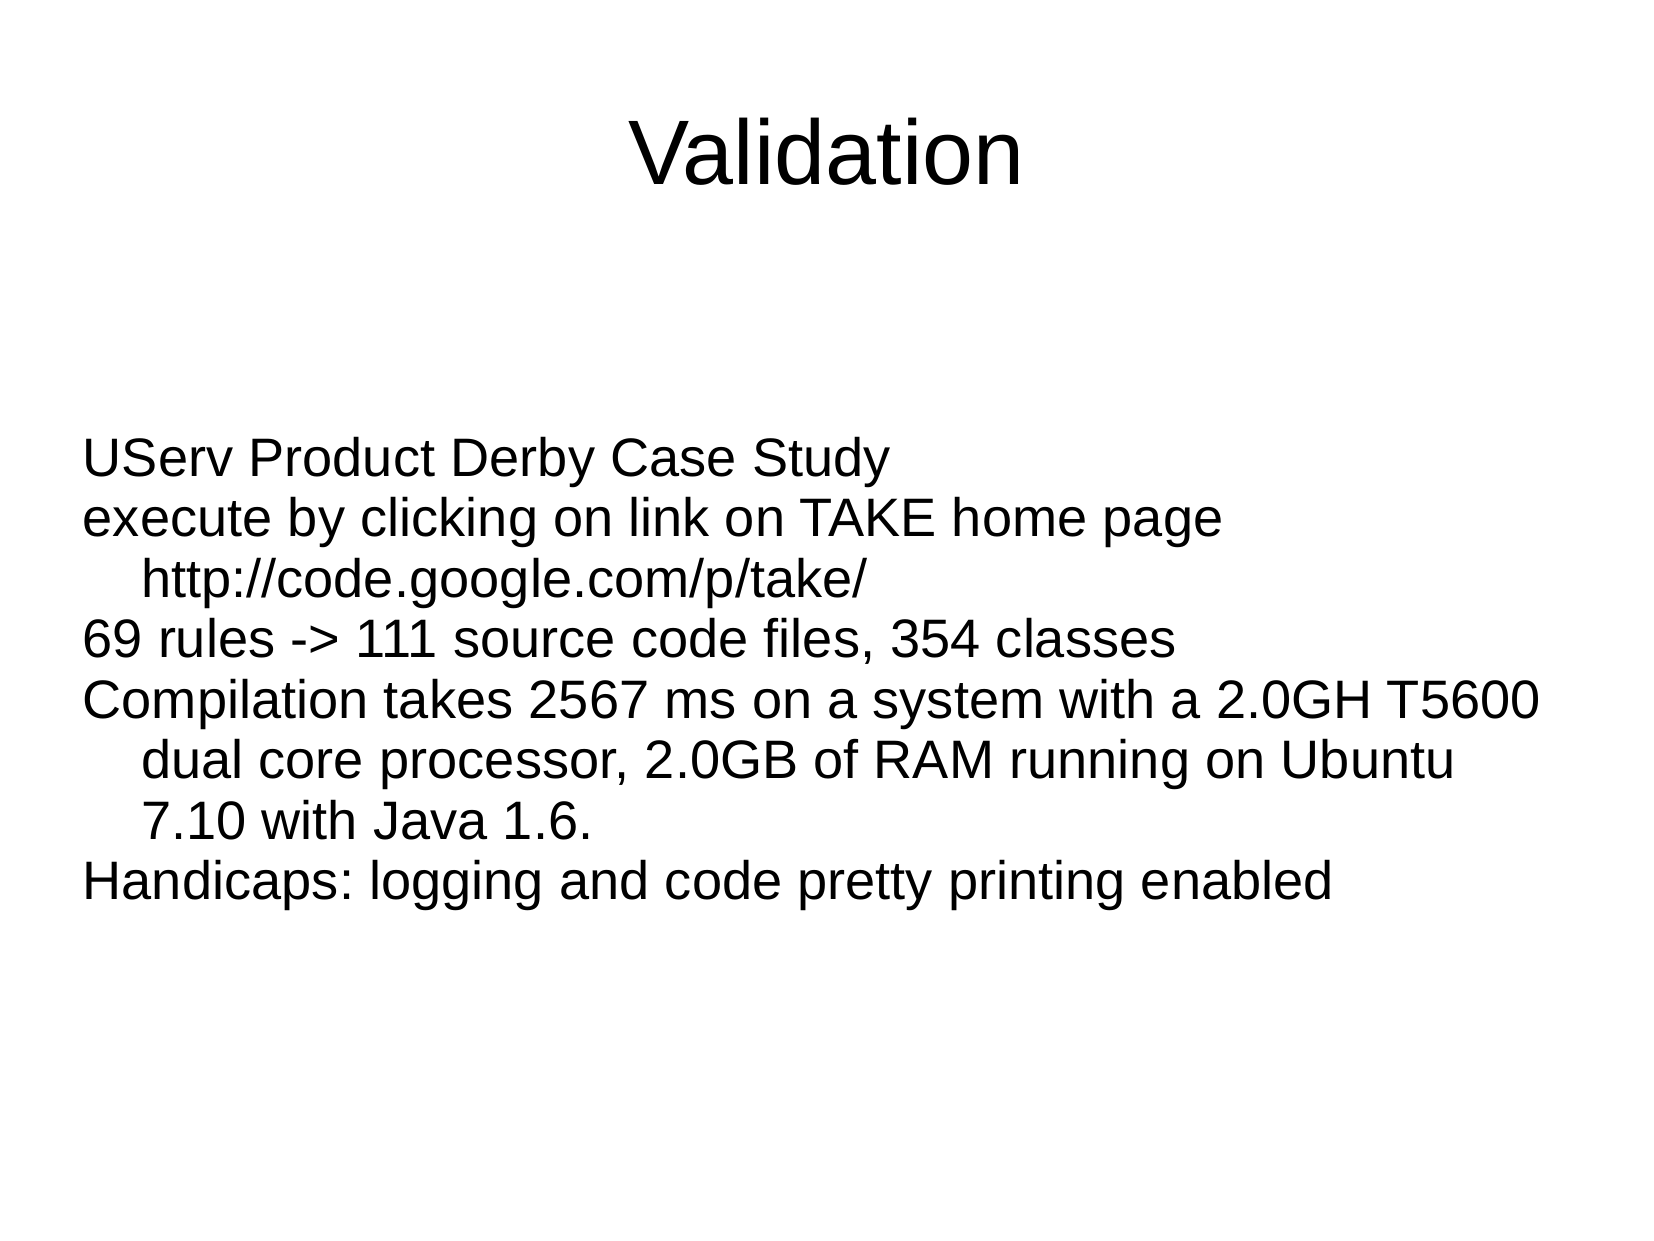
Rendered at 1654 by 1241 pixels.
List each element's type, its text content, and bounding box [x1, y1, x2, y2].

subtitle UServ Product Derby Case Study execute by clicking on link on TAKE home page http://code.google.com/p/take/ 69 rules -> 111 source code files, 354 classes Compilation takes 2567 ms on a system with a 2.0GH T5600 dual core processor, 2.0GB of RAM running on Ubuntu 7.10 with Java 1.6. Handicaps: logging and code pretty printing enabled [82, 297, 1571, 1102]
title Validation [82, 49, 1571, 257]
